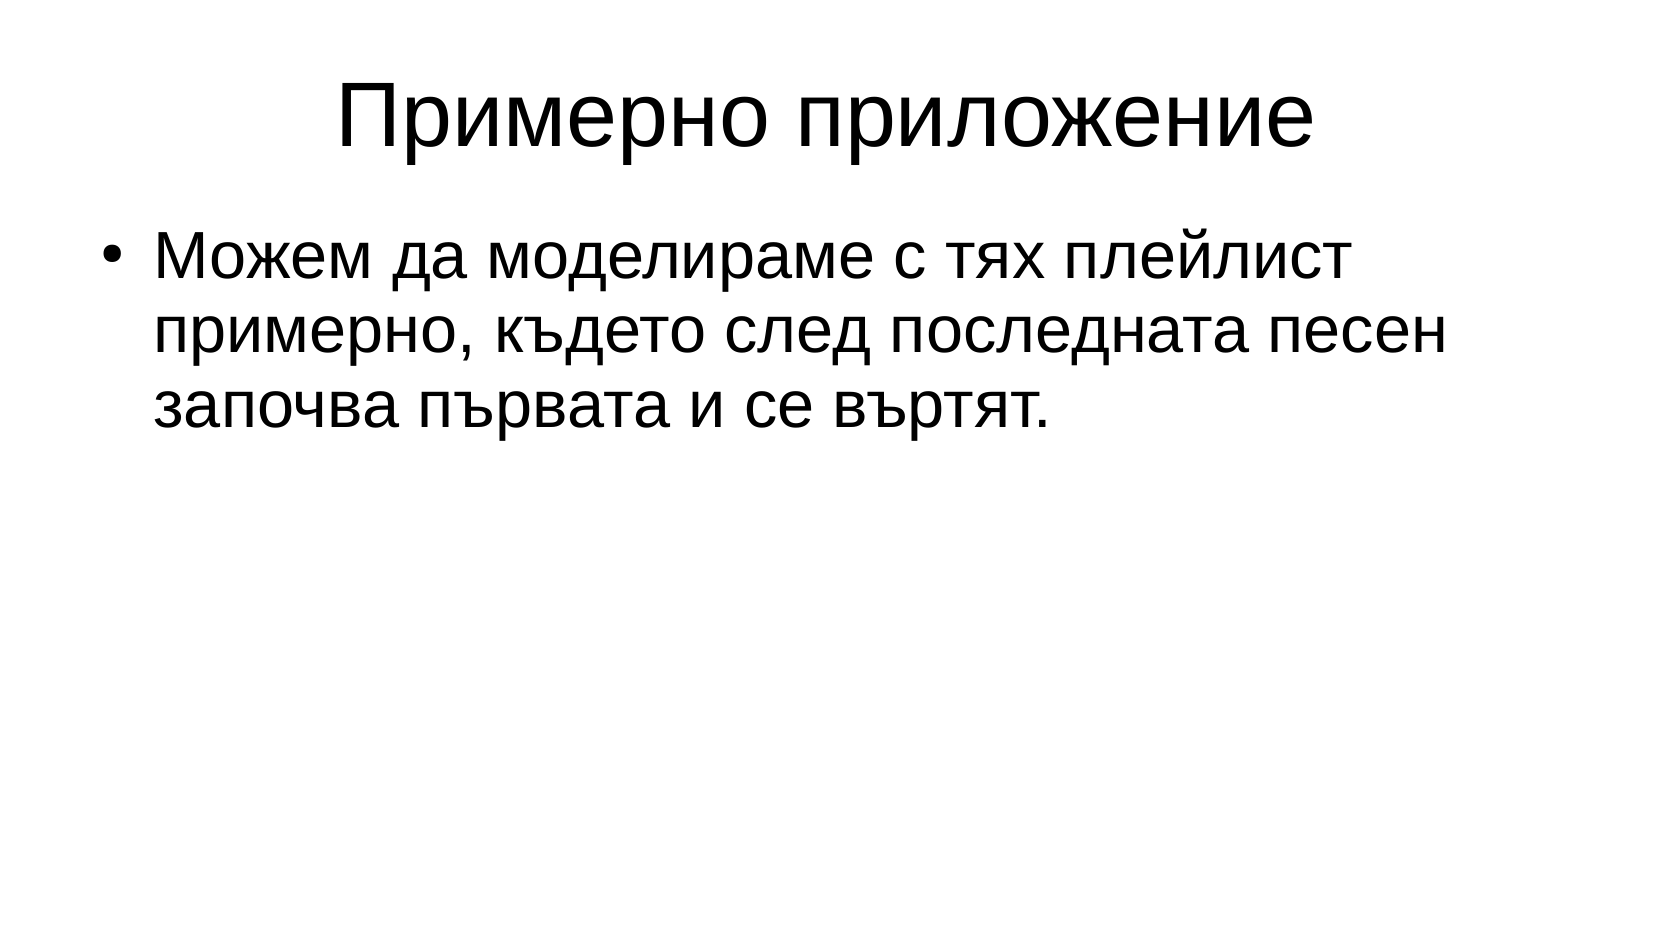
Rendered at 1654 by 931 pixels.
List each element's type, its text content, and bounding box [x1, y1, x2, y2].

list Можем да моделираме с тях плейлист примерно, където след последната песен започва първата и се въртят. [82, 217, 1571, 758]
title Примерно приложение [82, 37, 1571, 193]
